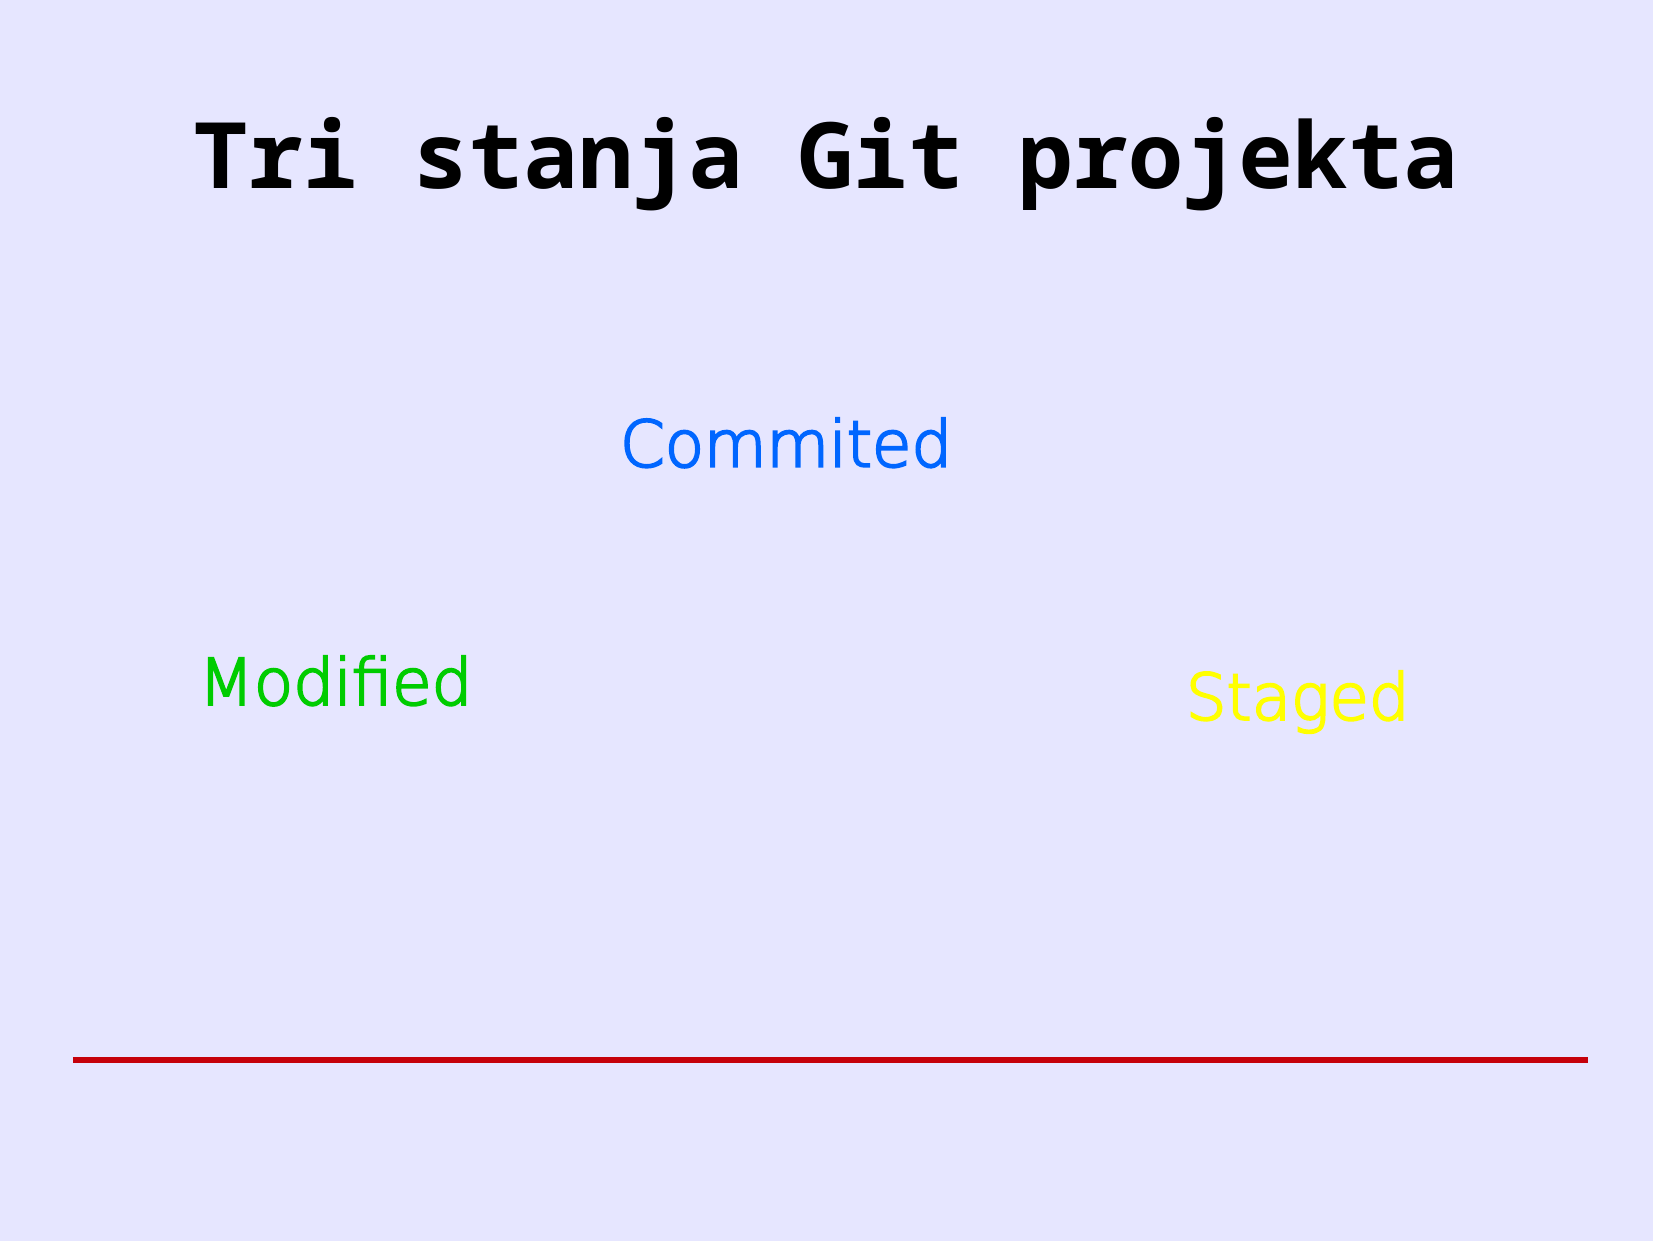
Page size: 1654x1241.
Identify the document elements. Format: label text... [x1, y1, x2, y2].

list Modified [127, 645, 571, 989]
title Tri stanja Git projekta [82, 49, 1571, 257]
list Staged [1114, 660, 1546, 1004]
list Commited [549, 406, 1066, 601]
